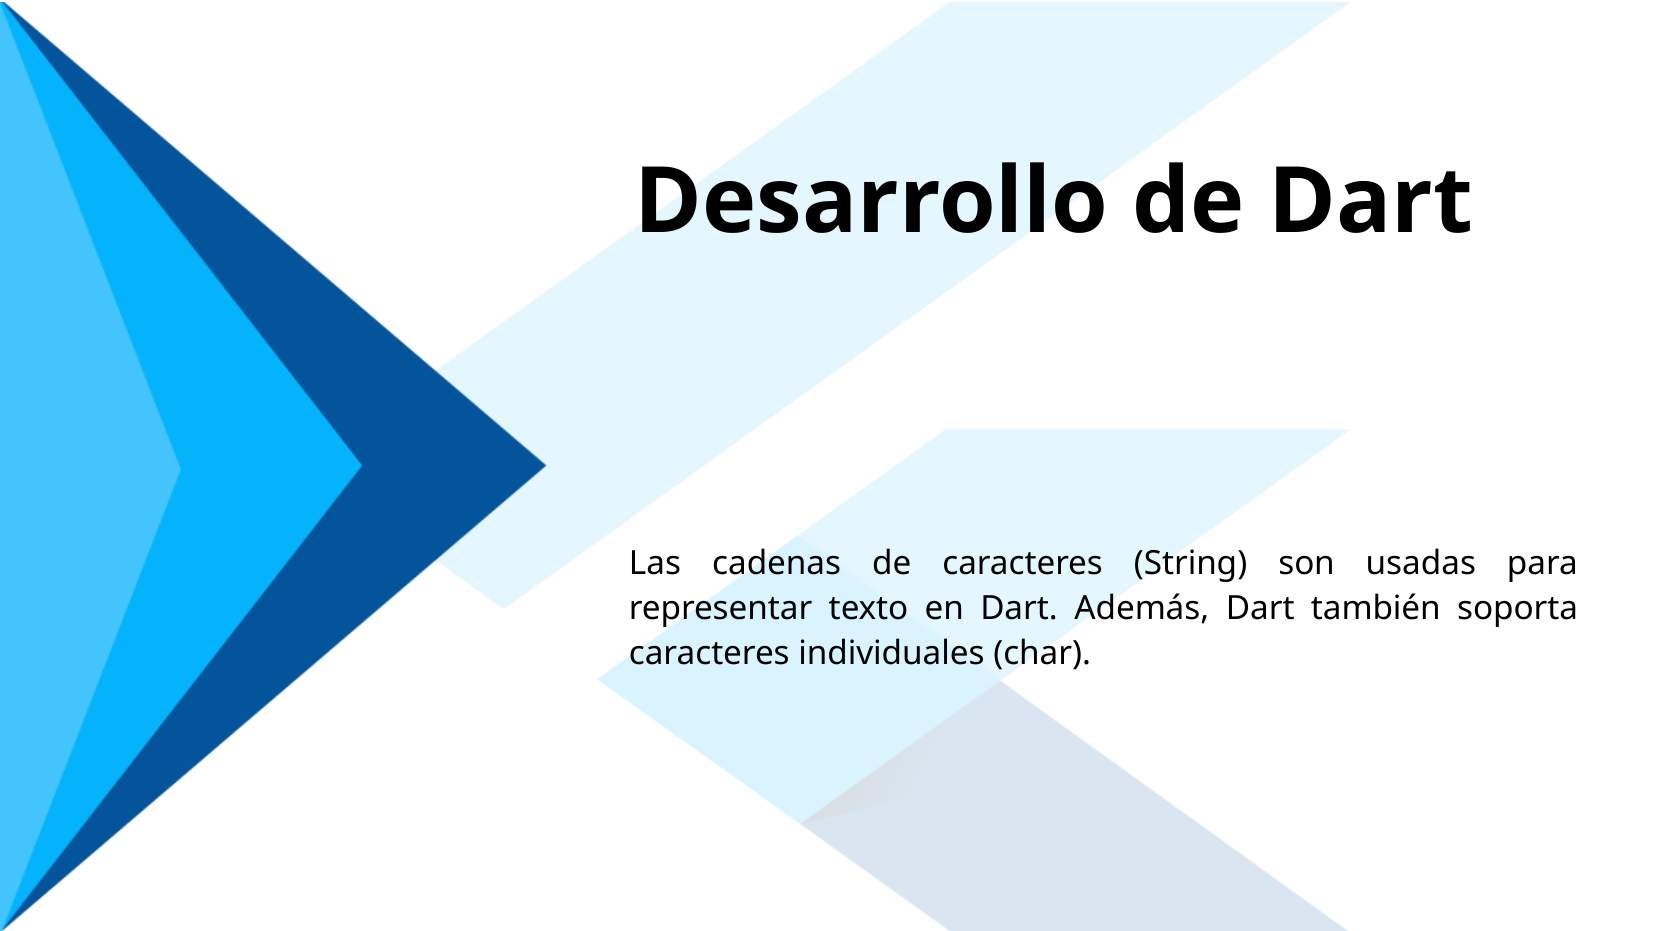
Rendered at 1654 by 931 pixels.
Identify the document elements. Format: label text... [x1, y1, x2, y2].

text_box Las cadenas de caracteres (String) son usadas para representar texto en Dart. Además, Dart también soporta caracteres individuales (char). [614, 531, 1595, 813]
picture [0, 2, 1654, 931]
text_box Desarrollo de Dart [620, 126, 1595, 402]
